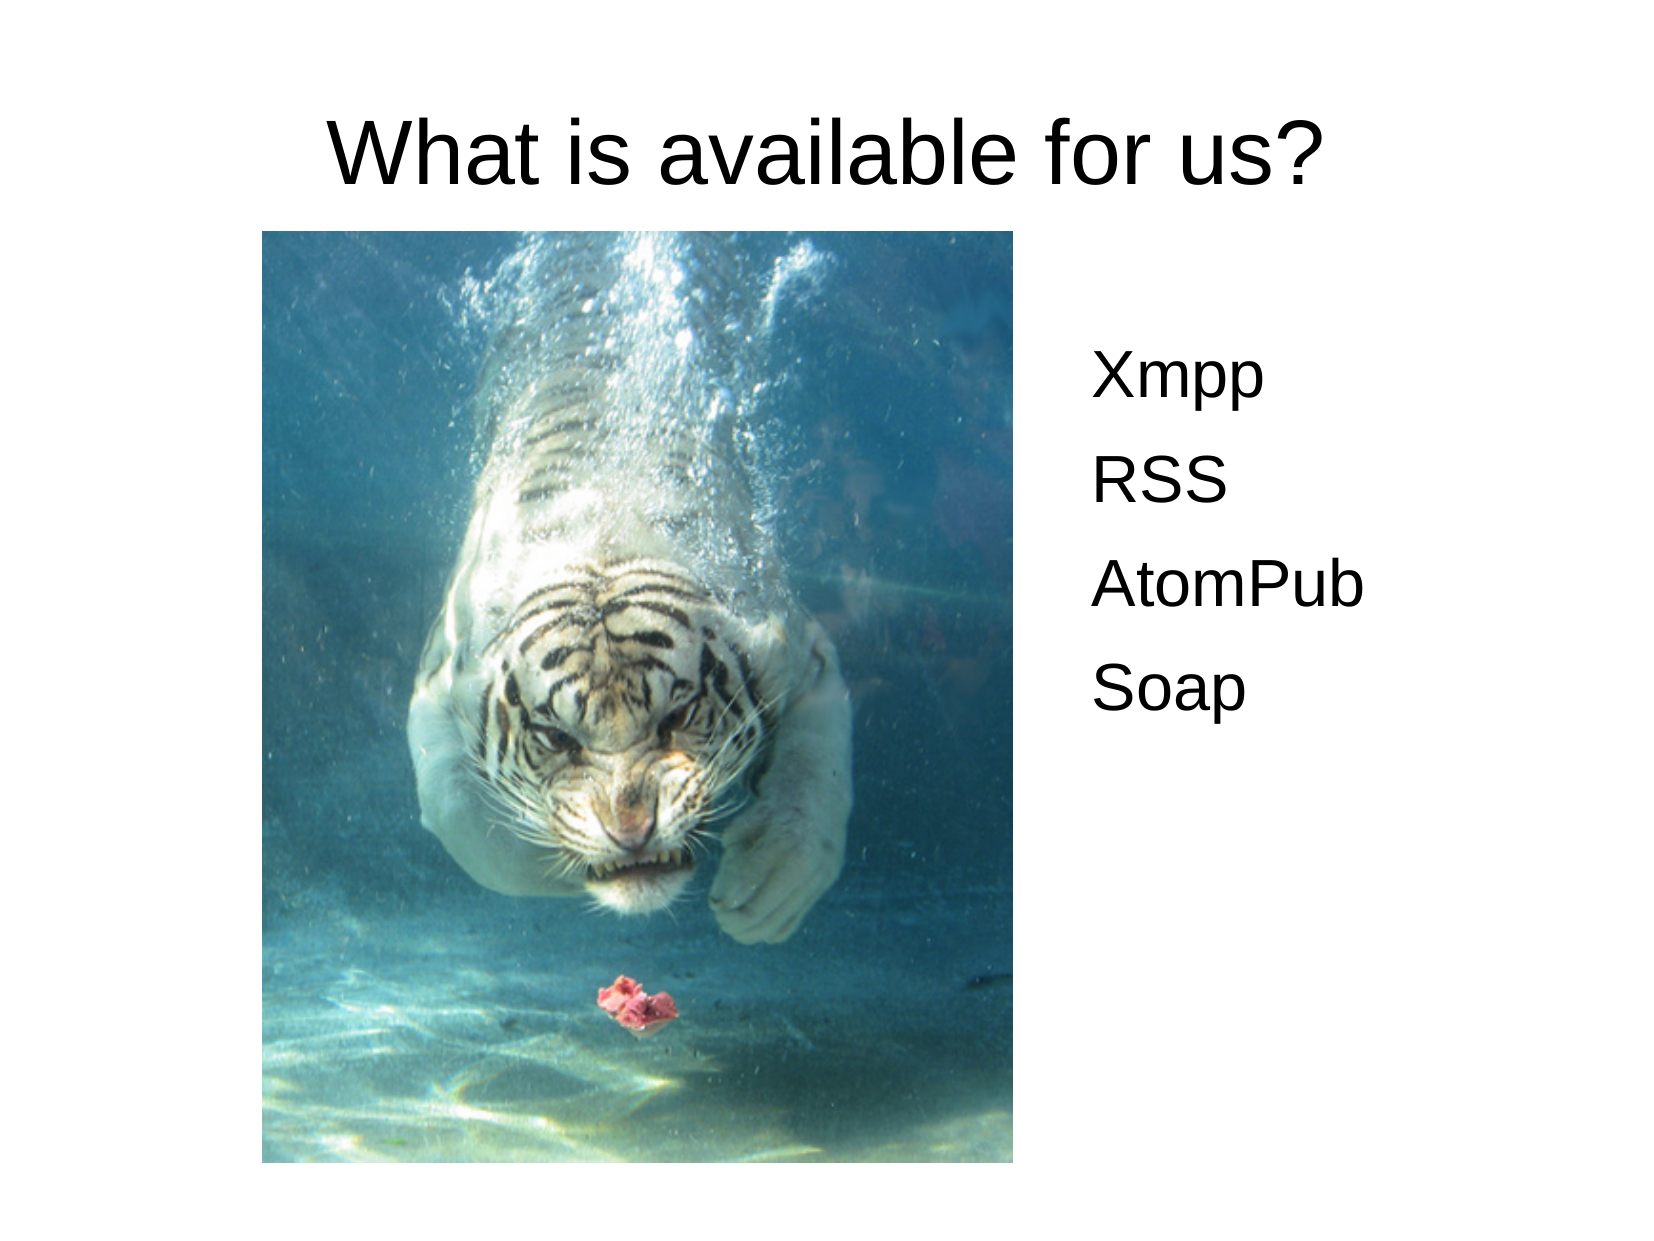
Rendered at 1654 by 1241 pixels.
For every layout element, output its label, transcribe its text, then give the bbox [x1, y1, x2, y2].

title What is available for us? [82, 56, 1571, 250]
picture [262, 231, 1013, 1163]
list Xmpp RSS AtomPub Soap [1073, 337, 1654, 1142]
